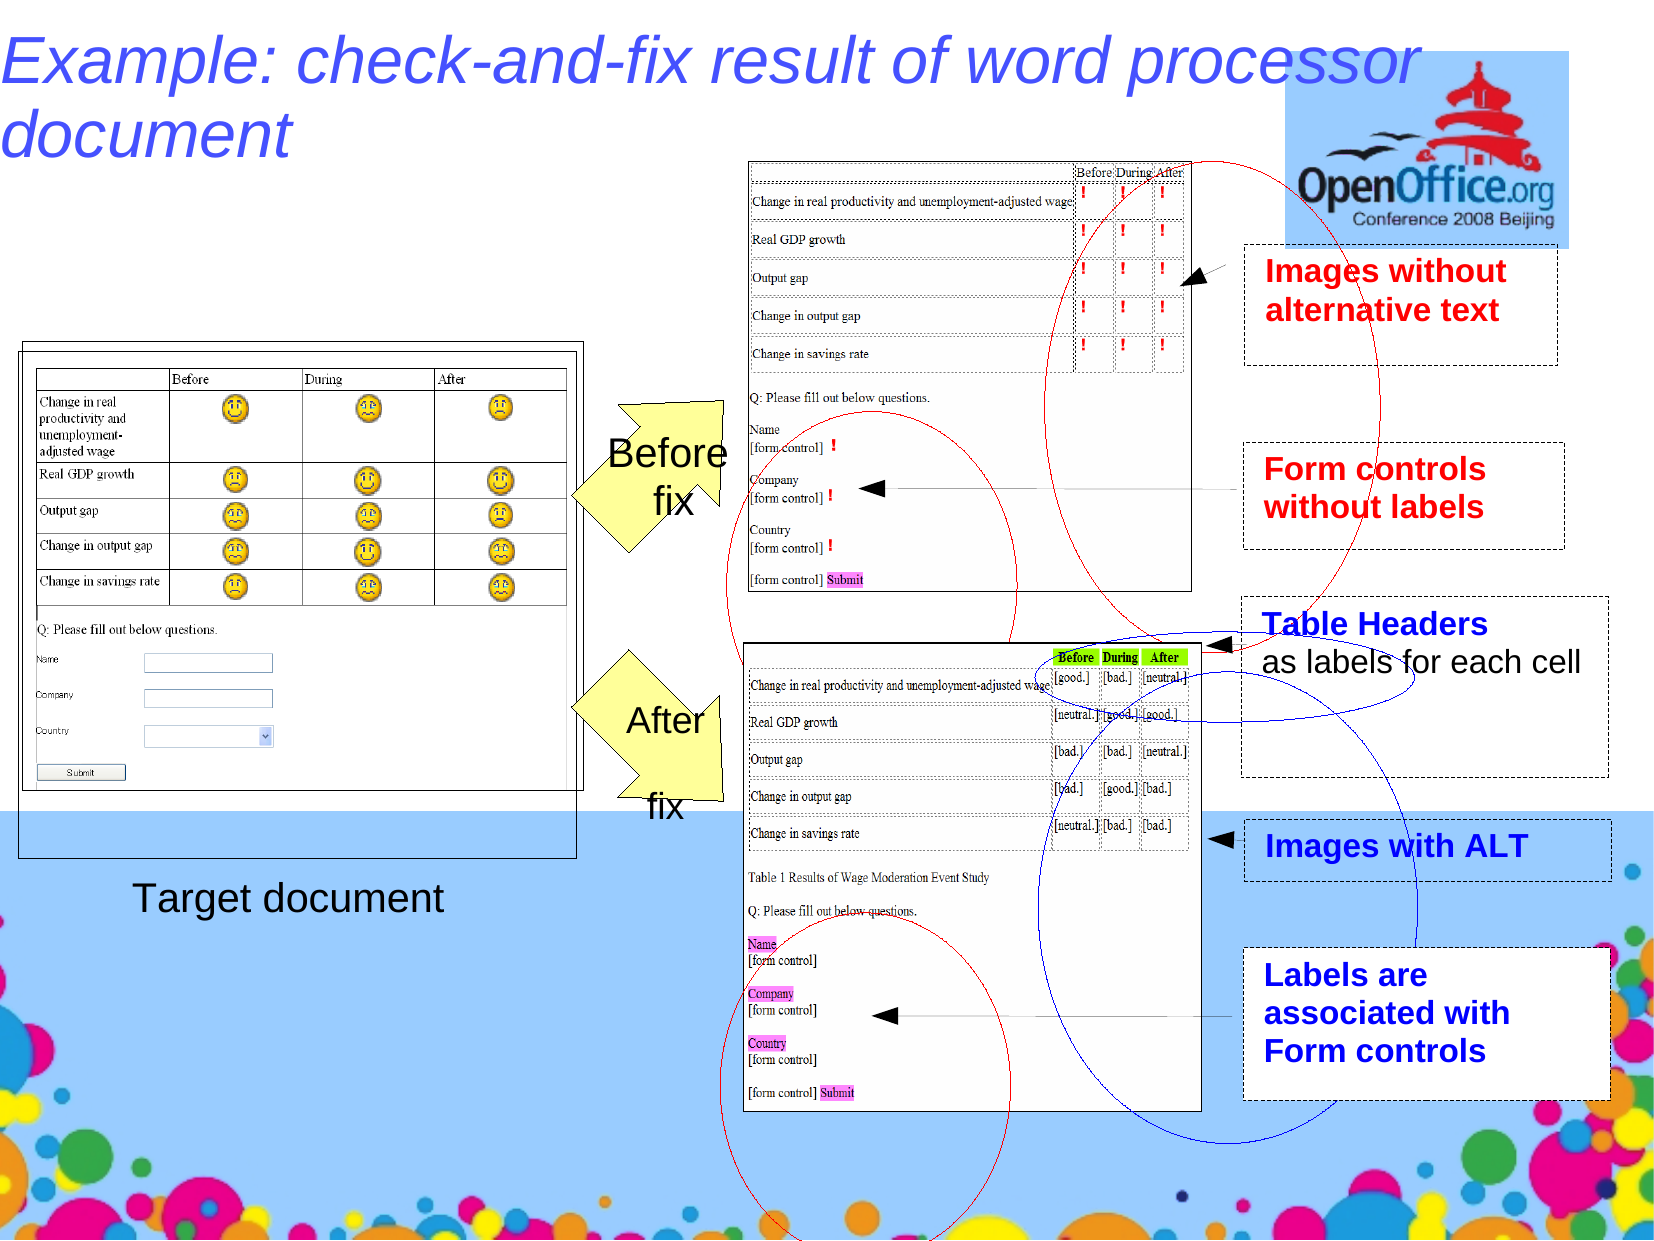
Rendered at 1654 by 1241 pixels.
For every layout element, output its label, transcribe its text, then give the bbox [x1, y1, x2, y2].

picture [0, 642, 1654, 1240]
text_box Table Headers as labels for each cell [1241, 596, 1609, 778]
text_box Images with ALT [1244, 819, 1612, 882]
picture [748, 161, 1192, 592]
text_box Before fix [592, 421, 763, 591]
text_box [571, 474, 592, 516]
picture [577, 502, 584, 700]
picture [19, 810, 576, 858]
text_box Labels are associated with Form controls [1243, 947, 1611, 1101]
picture [1285, 233, 1569, 250]
picture [22, 341, 584, 488]
text_box [571, 649, 671, 747]
text_box [618, 400, 724, 421]
text_box Target document [117, 866, 477, 933]
title Example: check-and-fix result of word processor document [0, 18, 1626, 233]
text_box Form controls without labels [1243, 442, 1565, 550]
text_box After fix [611, 691, 722, 852]
picture [22, 352, 576, 791]
text_box Images without alternative text [1244, 244, 1558, 366]
picture [577, 714, 584, 791]
